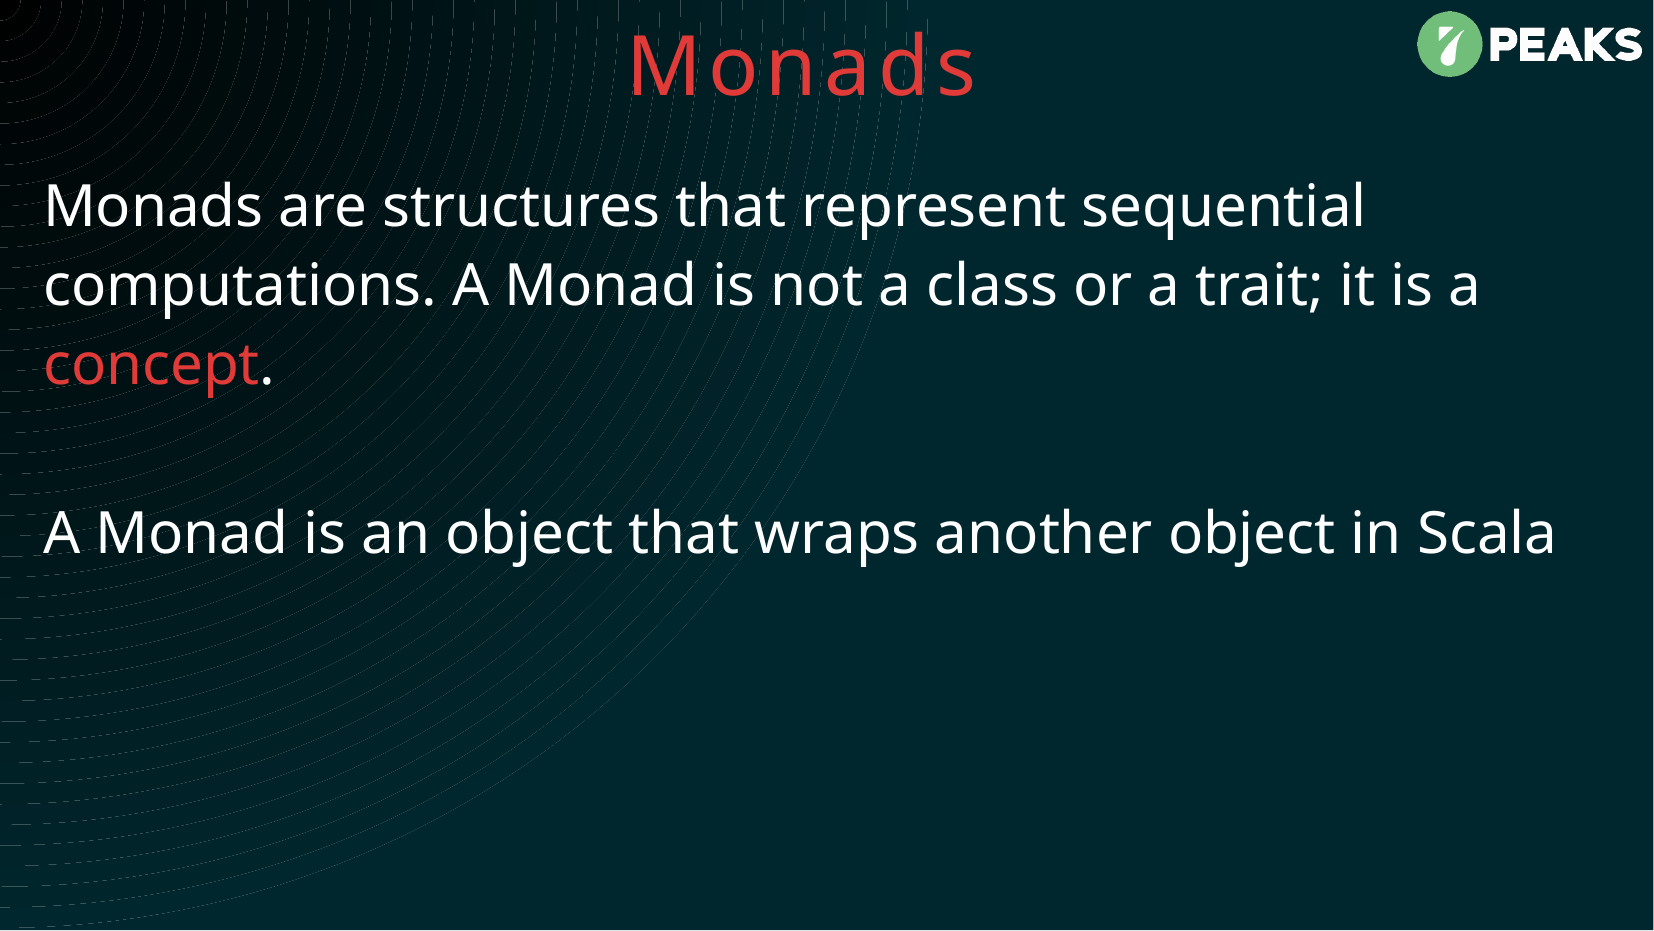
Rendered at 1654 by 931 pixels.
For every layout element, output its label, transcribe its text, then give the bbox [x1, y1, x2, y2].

text_box Monads [611, 0, 1043, 142]
picture [1417, 11, 1642, 77]
text_box Monads are structures that represent sequential computations. A Monad is not a class or a trait; it is a concept. A Monad is an object that wraps another object in Scala [28, 156, 1626, 857]
